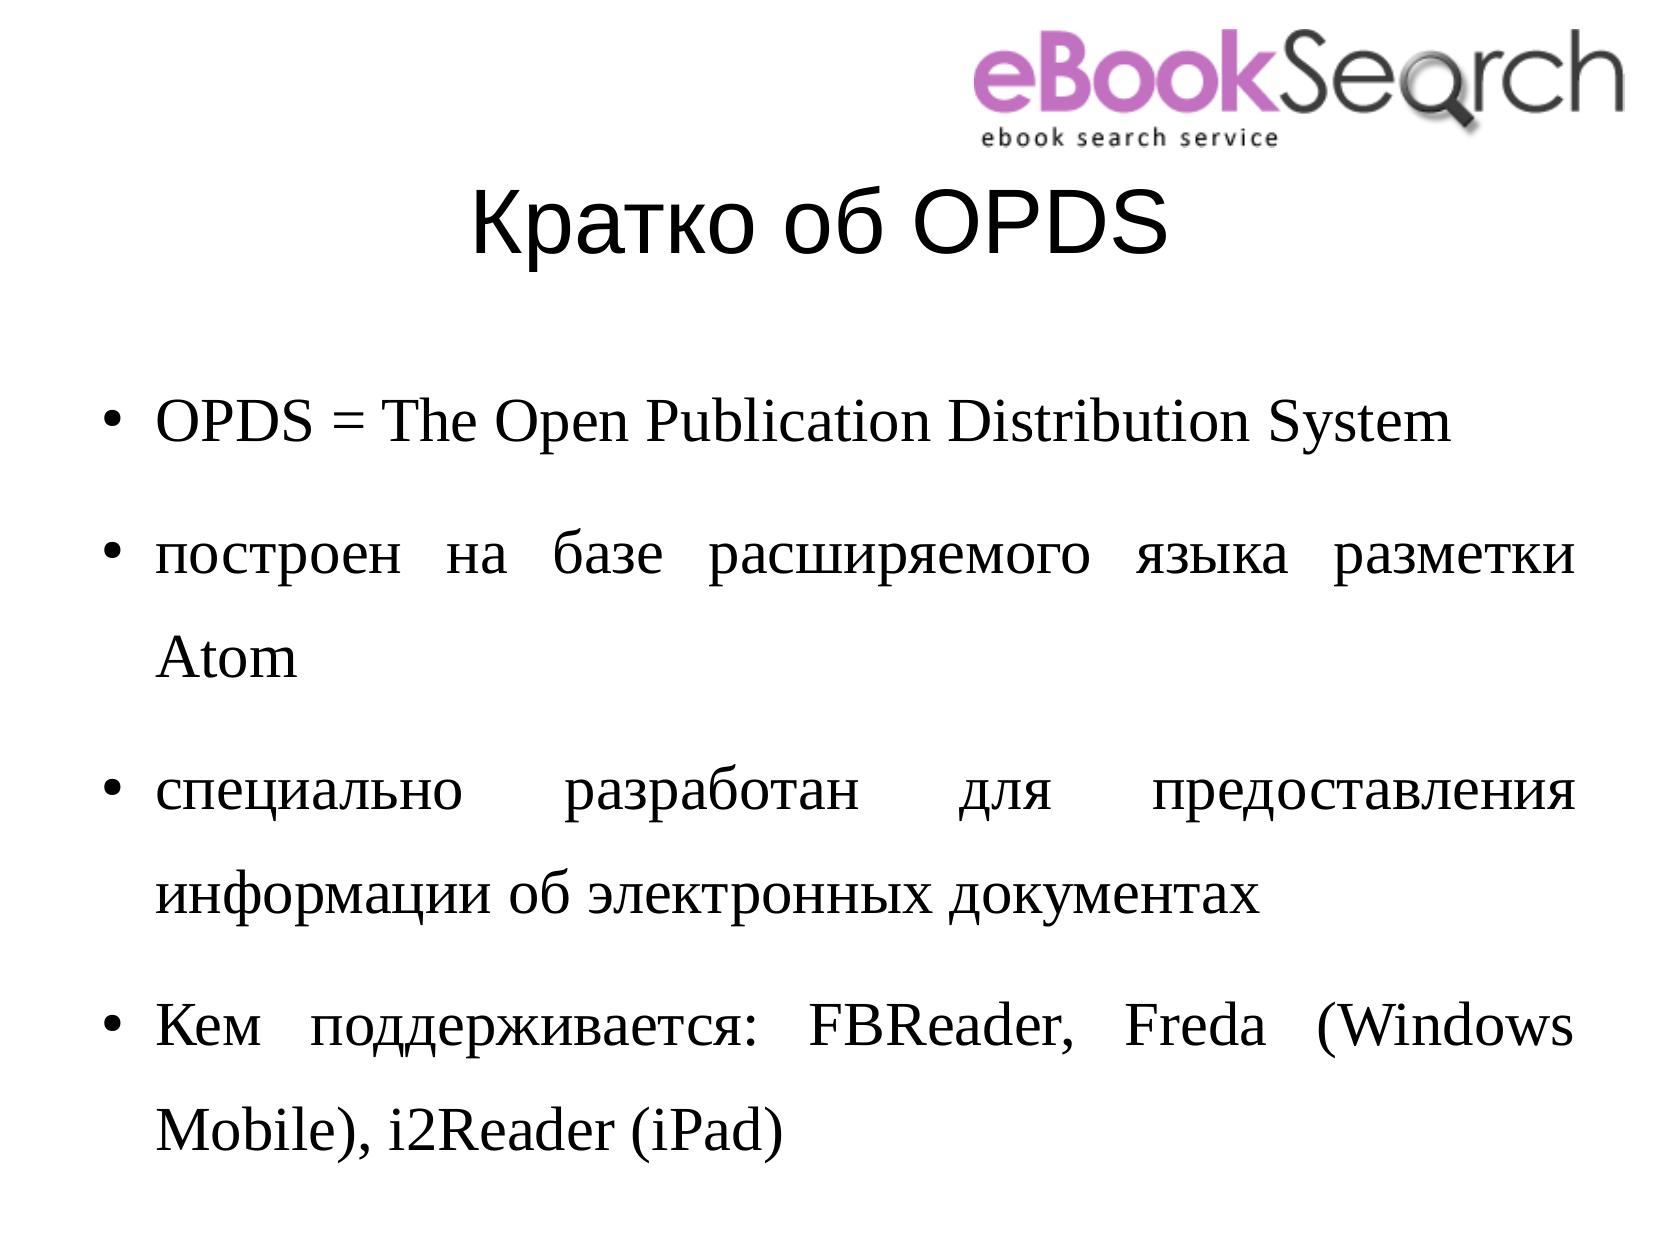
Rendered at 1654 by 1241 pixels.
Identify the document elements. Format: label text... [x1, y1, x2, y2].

list OPDS = The Open Publication Distribution System построен на базе расширяемого языка разметки Atom специально разработан для предоставления информации об электронных документах Кем поддерживается: FBReader, Freda (Windows Mobile), i2Reader (iPad) [88, 350, 1577, 1170]
title Кратко об OPDS [76, 118, 1566, 326]
picture [974, 29, 1625, 148]
